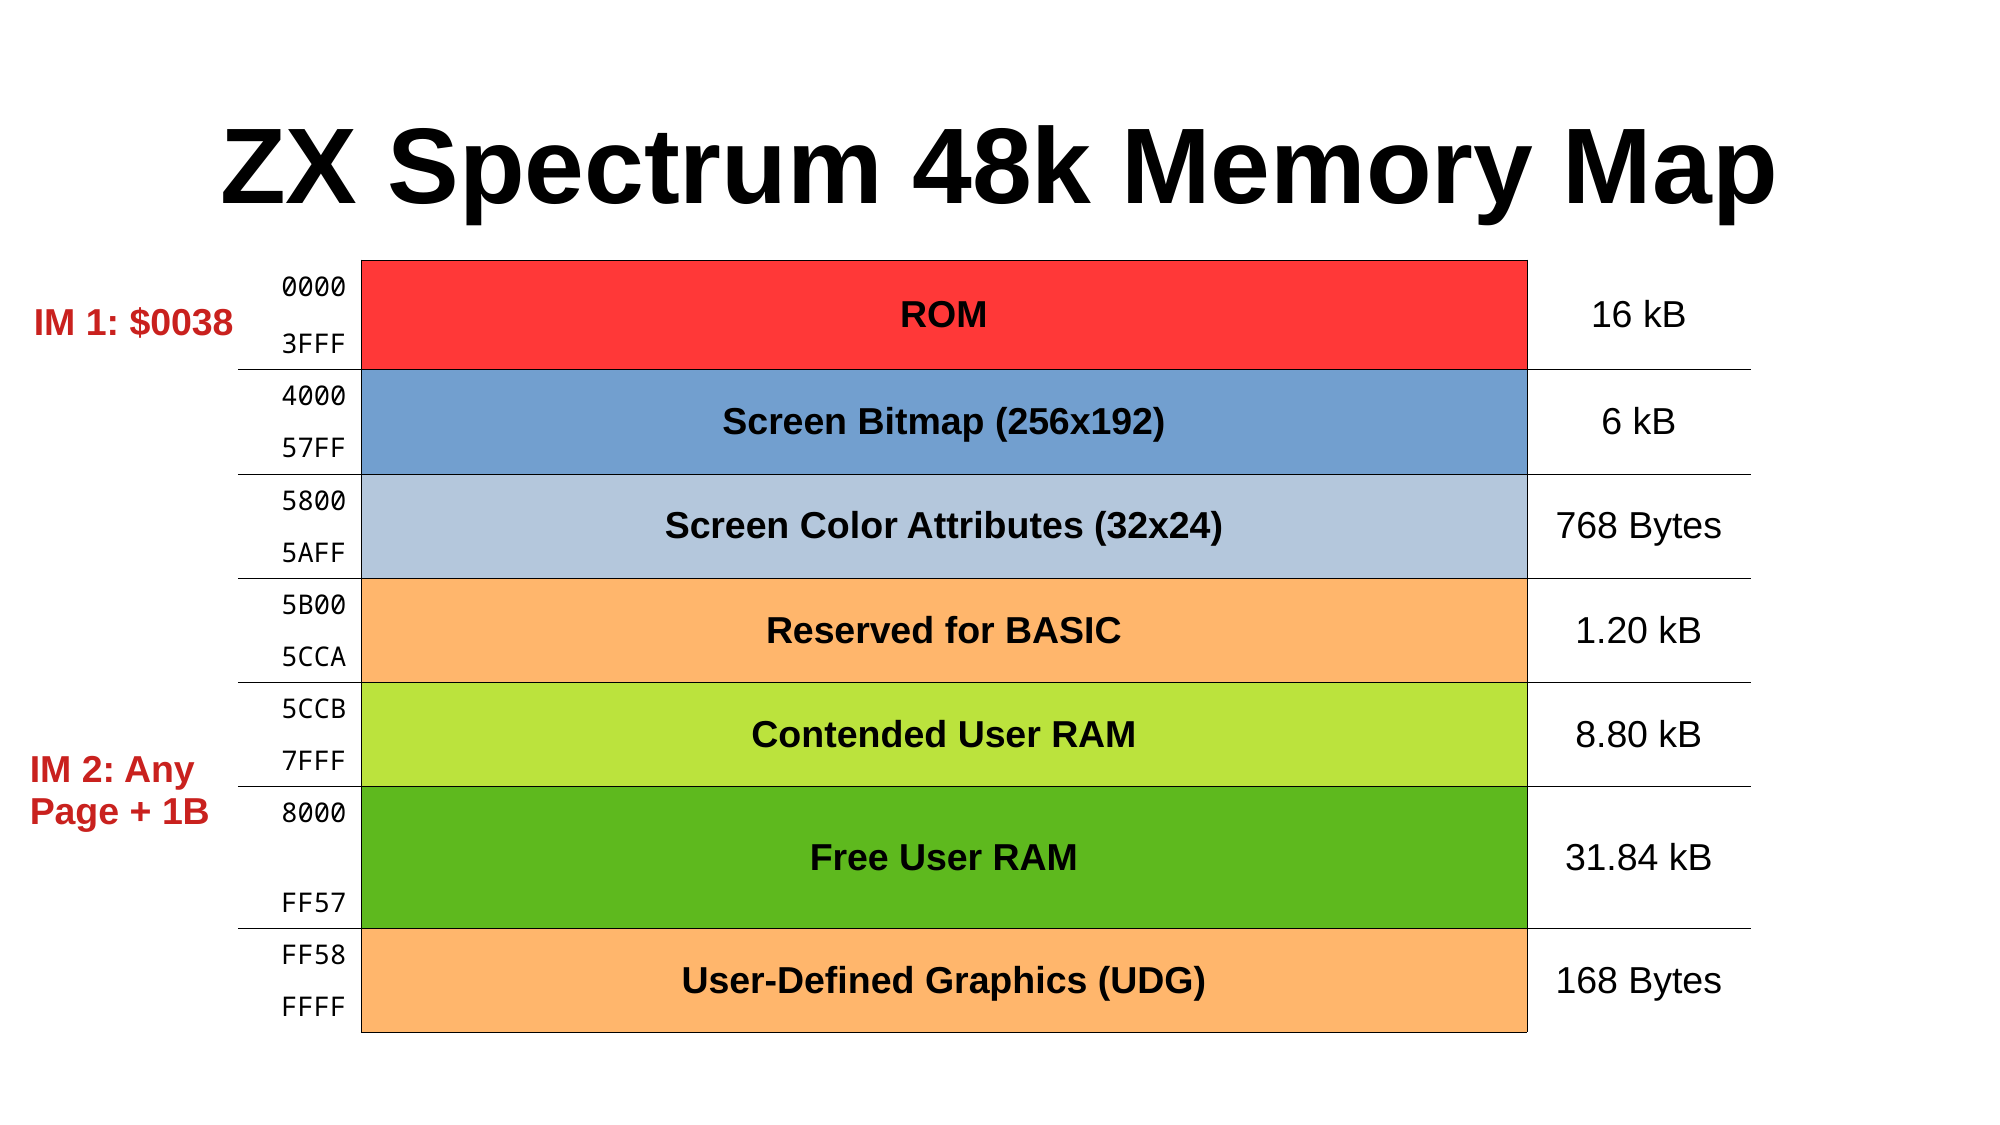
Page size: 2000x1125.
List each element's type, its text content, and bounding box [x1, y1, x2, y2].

table_cell FFFF [238, 980, 361, 1032]
table_cell Screen Bitmap (256x192) [362, 370, 1527, 474]
table_cell 57FF [238, 421, 361, 474]
table_cell Reserved for BASIC [362, 579, 1527, 682]
table_cell 168 Bytes [1528, 929, 1751, 1032]
table_cell 8000 [238, 787, 361, 839]
table_header 16 kB [1528, 260, 1751, 369]
table_cell 5CCB [238, 683, 361, 734]
table_cell FF57 [238, 839, 361, 928]
table_cell 5800 [238, 475, 361, 526]
table_cell 4000 [238, 370, 361, 421]
table_cell 768 Bytes [1528, 475, 1751, 578]
table_cell 3FFF [238, 312, 361, 369]
table_cell 5CCA [238, 630, 361, 682]
title ZX Spectrum 48k Memory Map [137, 59, 1862, 278]
table_cell FF58 [238, 929, 361, 980]
table_cell Contended User RAM [362, 683, 1527, 786]
table_cell Free User RAM [362, 787, 1527, 928]
table_cell User-Defined Graphics (UDG) [362, 929, 1527, 1032]
table_cell 6 kB [1528, 370, 1751, 474]
table_cell Screen Color Attributes (32x24) [362, 475, 1527, 578]
table_cell 1.20 kB [1528, 579, 1751, 682]
table_header 0000 [238, 260, 361, 312]
table_header ROM [362, 261, 1527, 369]
text_box IM 2: Any Page + 1B [15, 741, 226, 841]
table_cell 5B00 [238, 579, 361, 630]
table_cell 31.84 kB [1528, 787, 1751, 928]
table_cell 5AFF [238, 526, 361, 578]
table_cell 8.80 kB [1528, 683, 1751, 786]
text_box IM 1: $0038 [18, 294, 249, 351]
table_cell 7FFF [238, 734, 361, 786]
